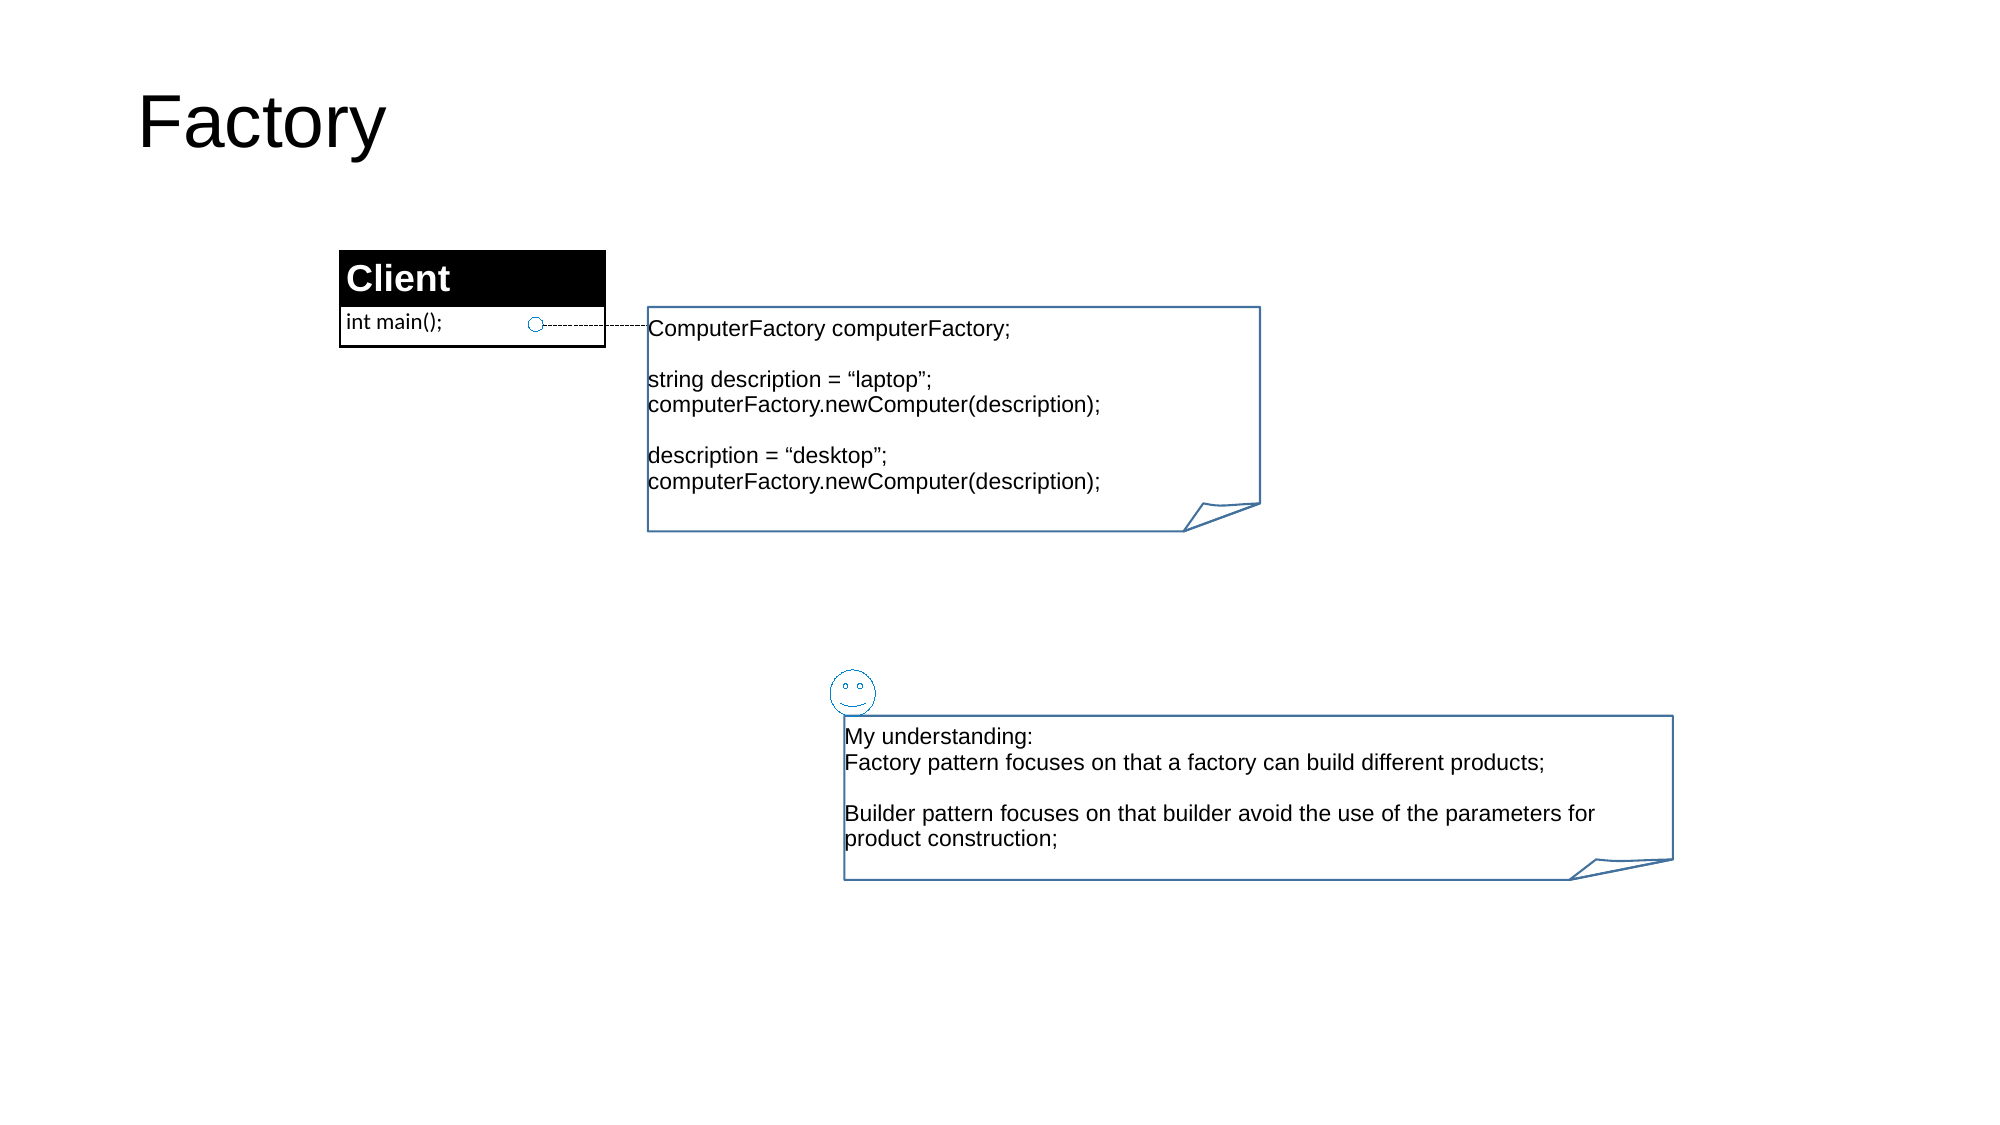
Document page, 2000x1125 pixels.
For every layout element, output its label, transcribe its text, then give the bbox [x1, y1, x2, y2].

table_header Client [341, 252, 604, 305]
title Factory [137, 59, 421, 181]
table_cell int main(); [341, 307, 604, 345]
text_box My understanding: Factory pattern focuses on that a factory can build different products; Builder pattern focuses on that builder avoid the use of the parameters for product construction; [844, 715, 1673, 880]
text_box ComputerFactory computerFactory; string description = “laptop”; computerFactory.newComputer(description); description = “desktop”; computerFactory.newComputer(description); [647, 306, 1261, 532]
